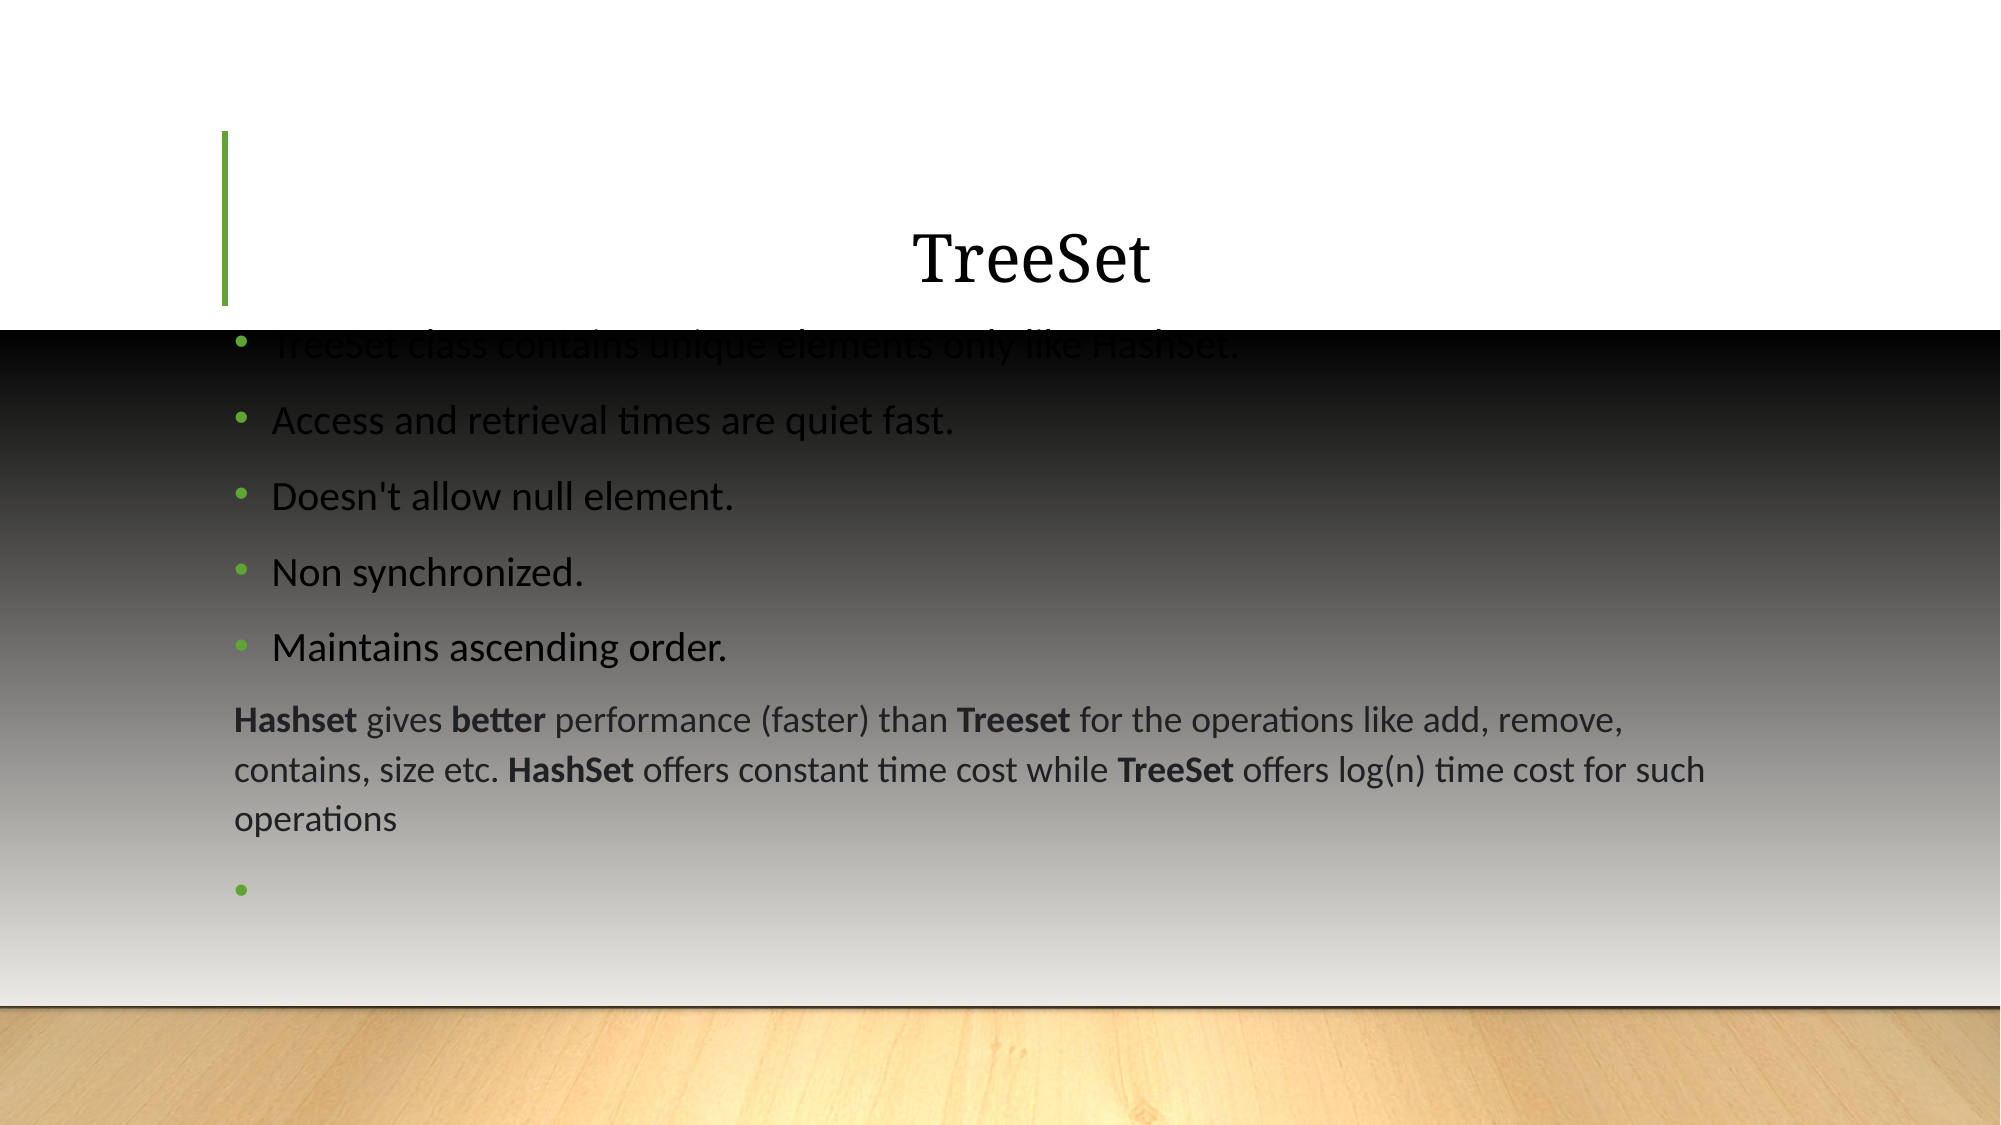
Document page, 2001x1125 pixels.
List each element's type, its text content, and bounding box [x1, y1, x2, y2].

title TreeSet [251, 131, 1814, 305]
list TreeSet class contains unique elements only like HashSet. Access and retrieval times are quiet fast. Doesn't allow null element. Non synchronized. Maintains ascending order. Hashset gives better performance (faster) than Treeset for the operations like add, remove, contains, size etc. HashSet offers constant time cost while TreeSet offers log(n) time cost for such operations [219, 304, 1781, 871]
